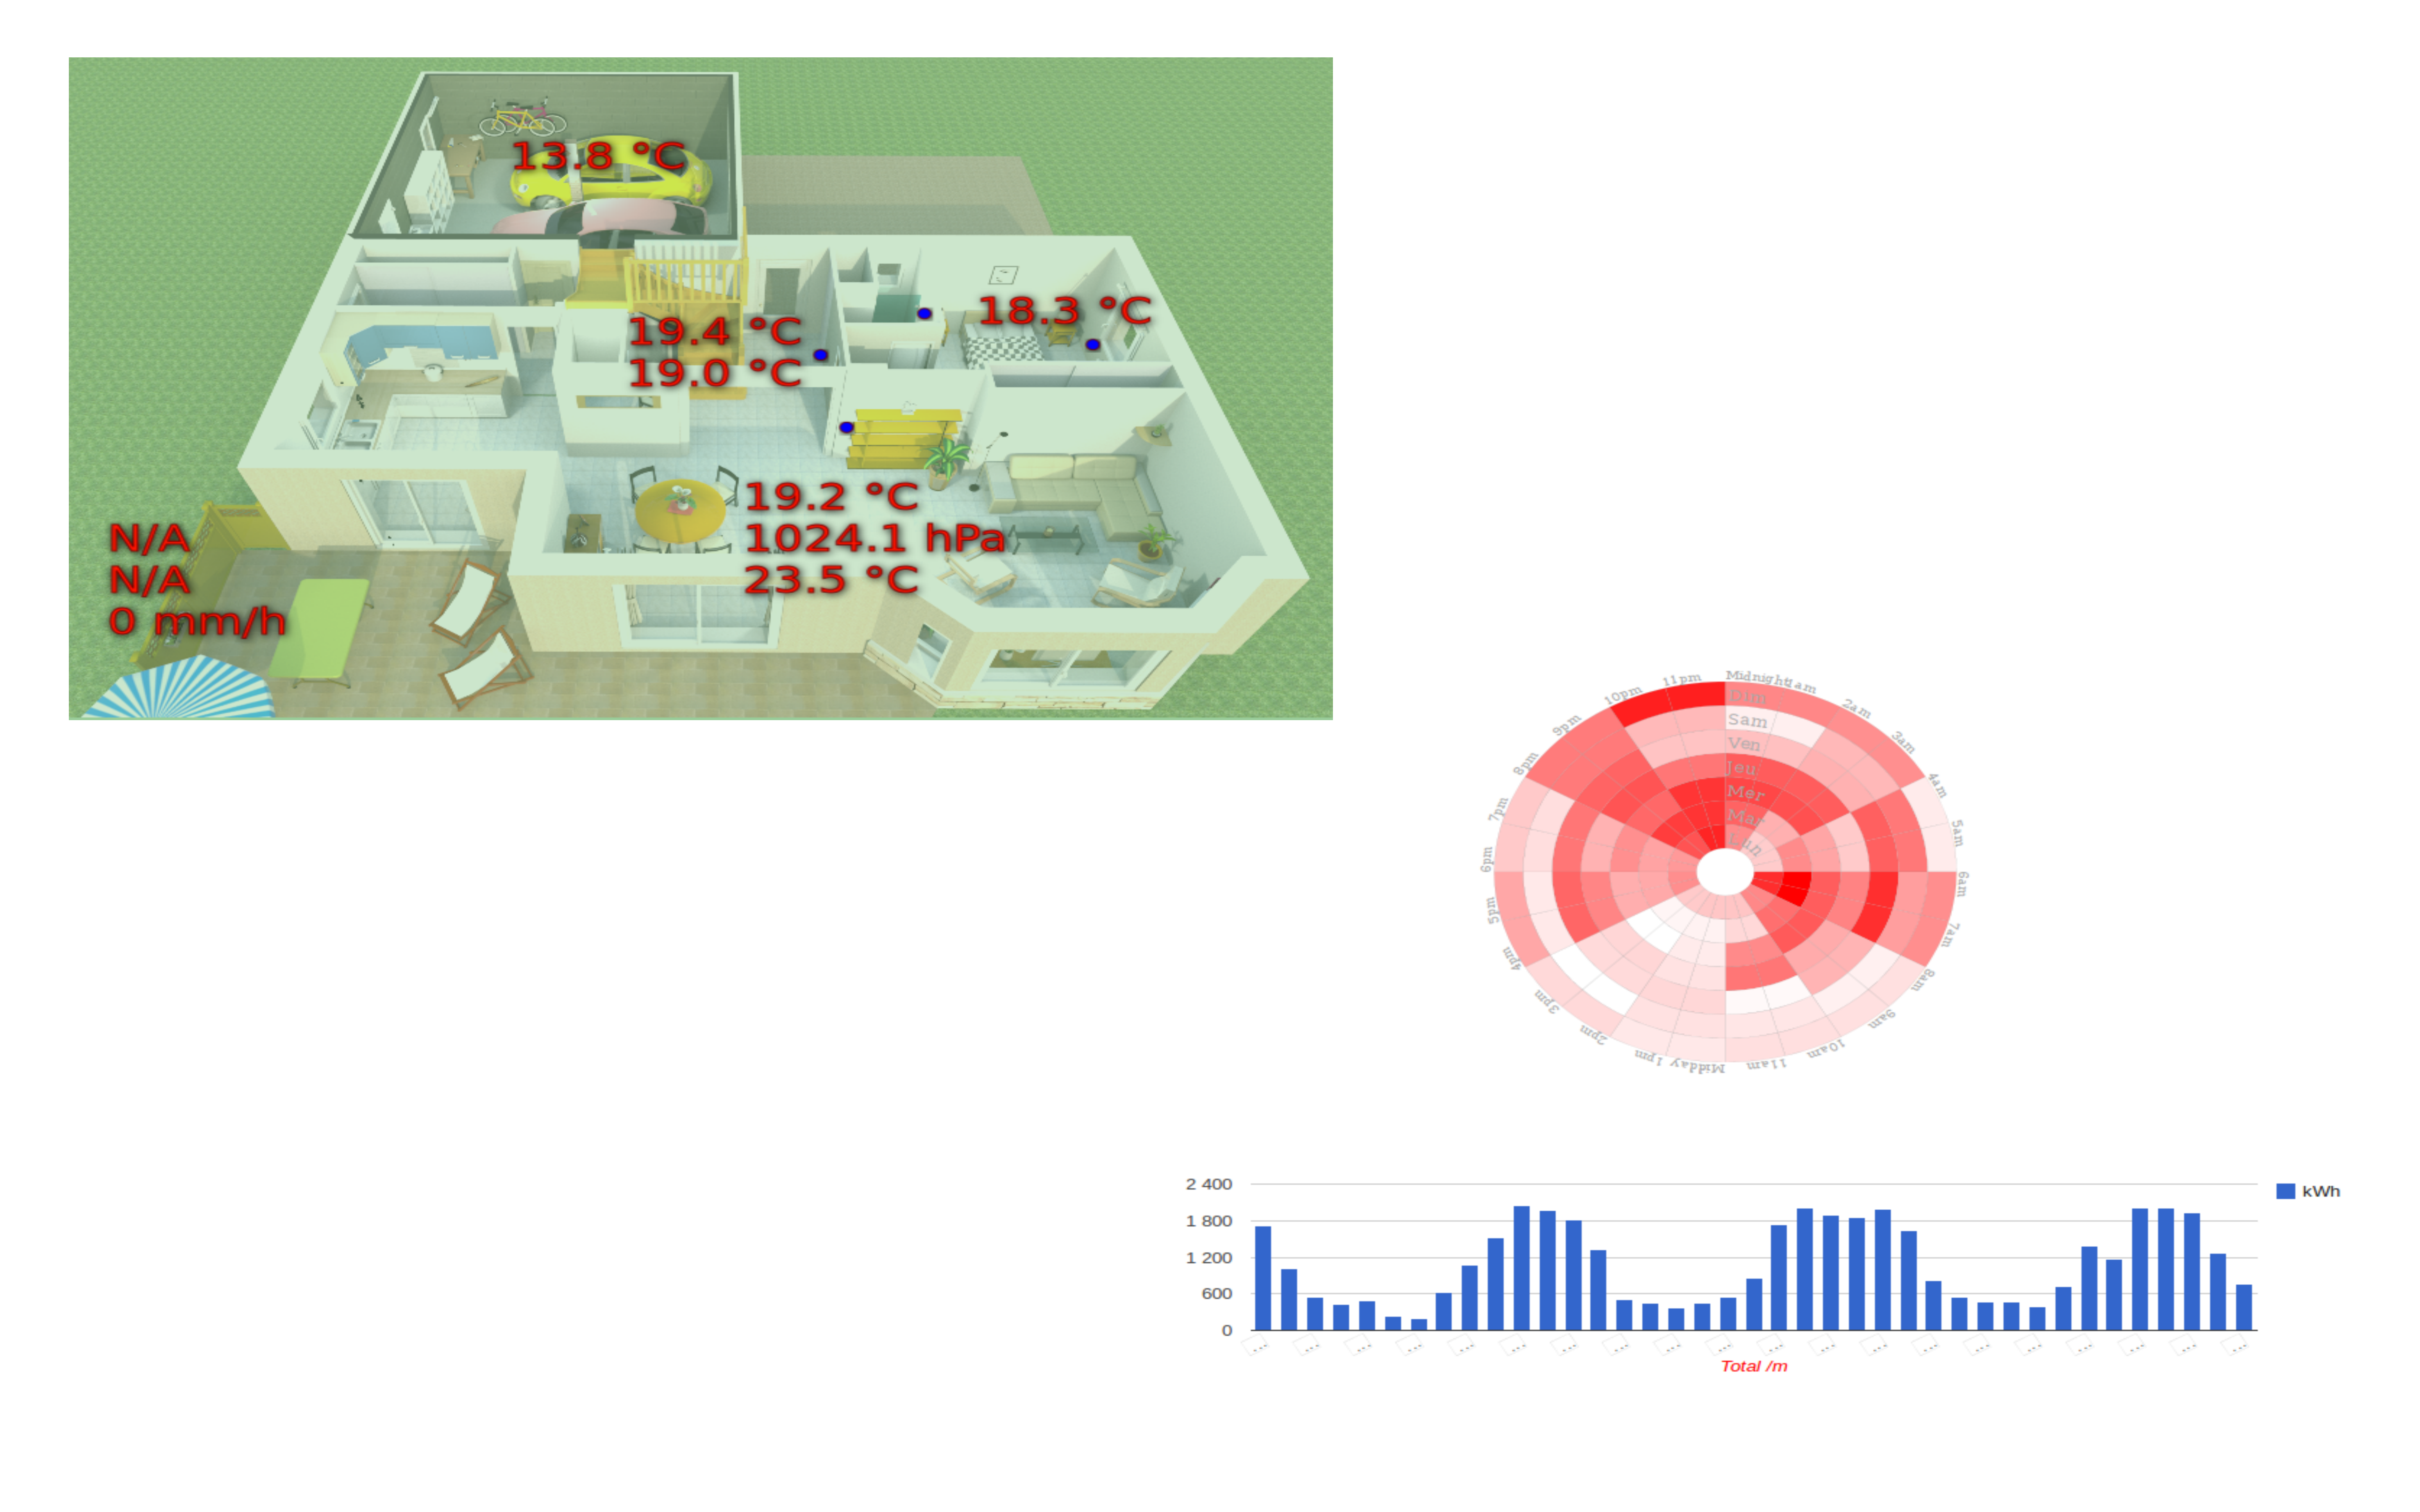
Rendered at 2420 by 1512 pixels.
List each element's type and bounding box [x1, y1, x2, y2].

picture [69, 57, 2351, 1383]
